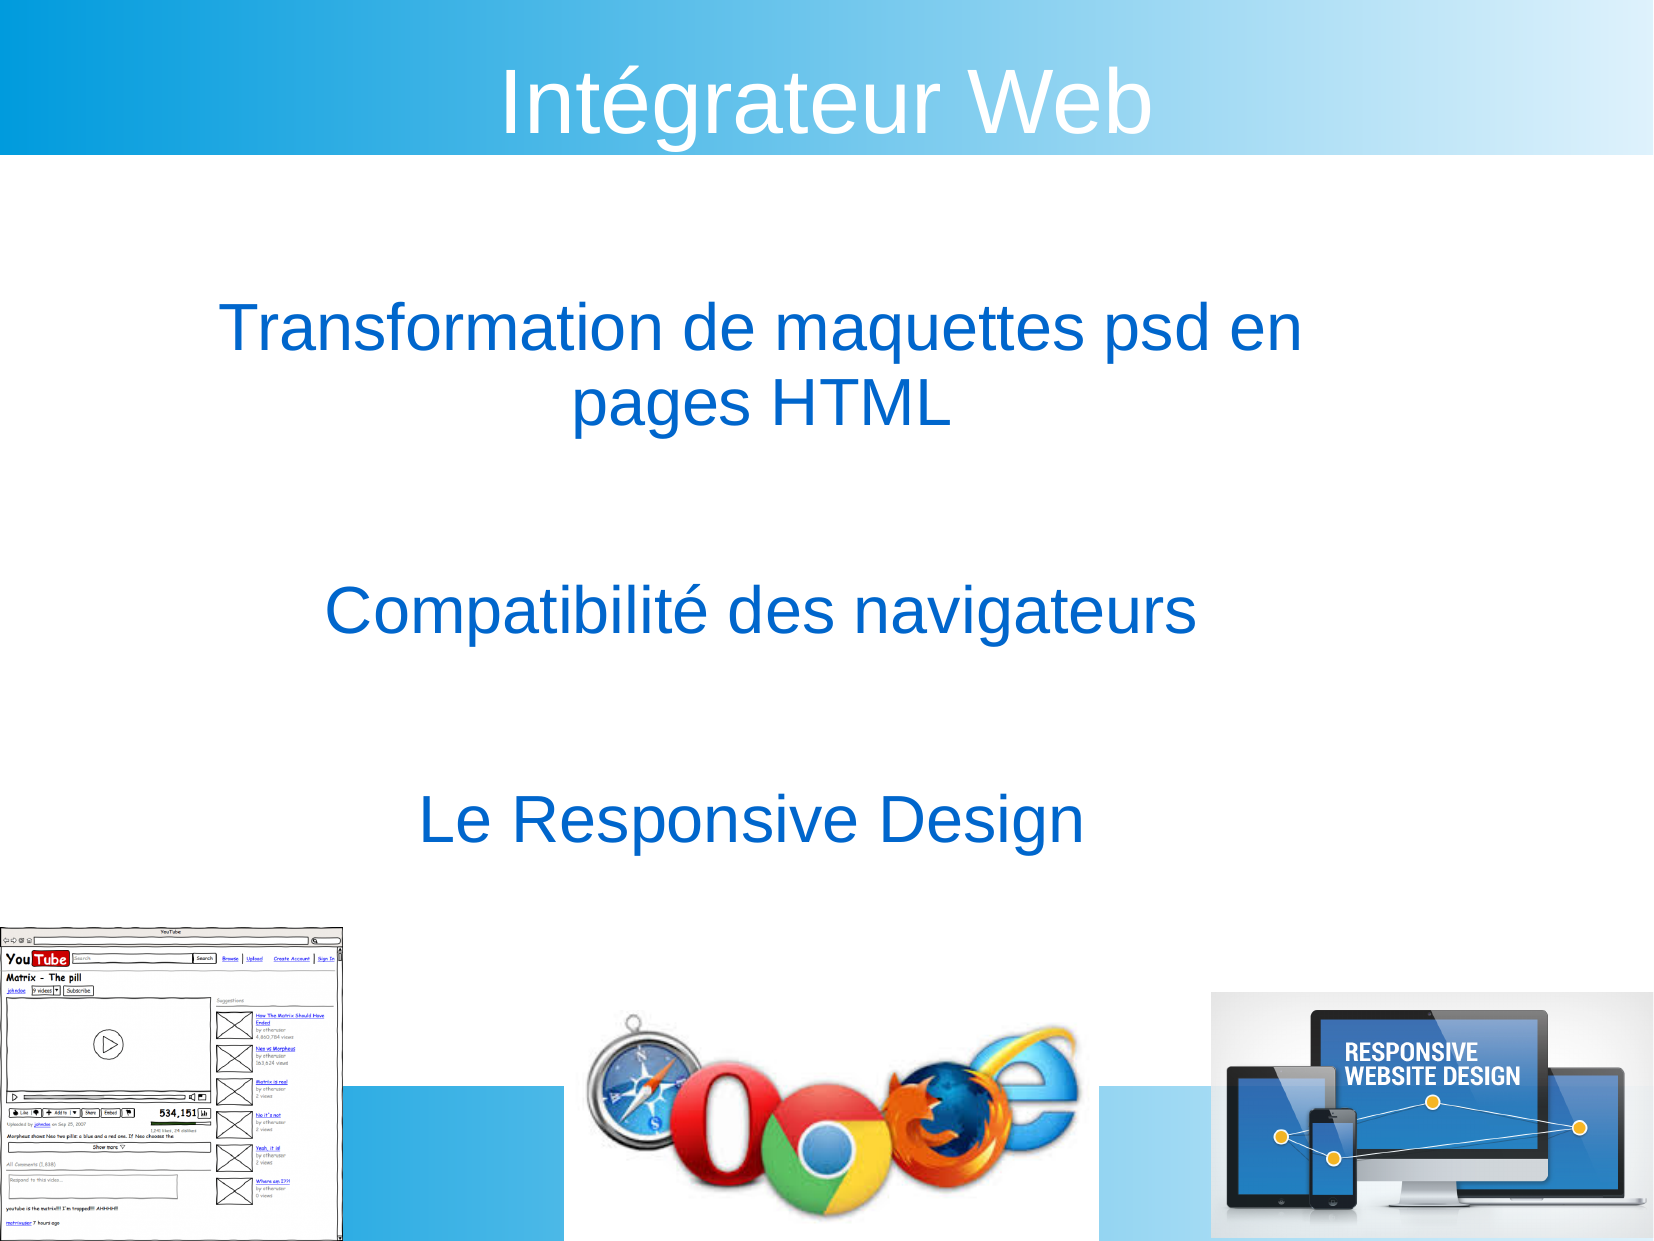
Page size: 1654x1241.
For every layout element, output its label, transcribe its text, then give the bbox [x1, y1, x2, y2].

picture [0, 927, 343, 1241]
picture [1211, 992, 1654, 1238]
picture [564, 1010, 1099, 1241]
title Intégrateur Web [82, 49, 1571, 155]
list Transformation de maquettes psd en pages HTML Compatibilité des navigateurs Le Responsive Design [188, 290, 1335, 1010]
